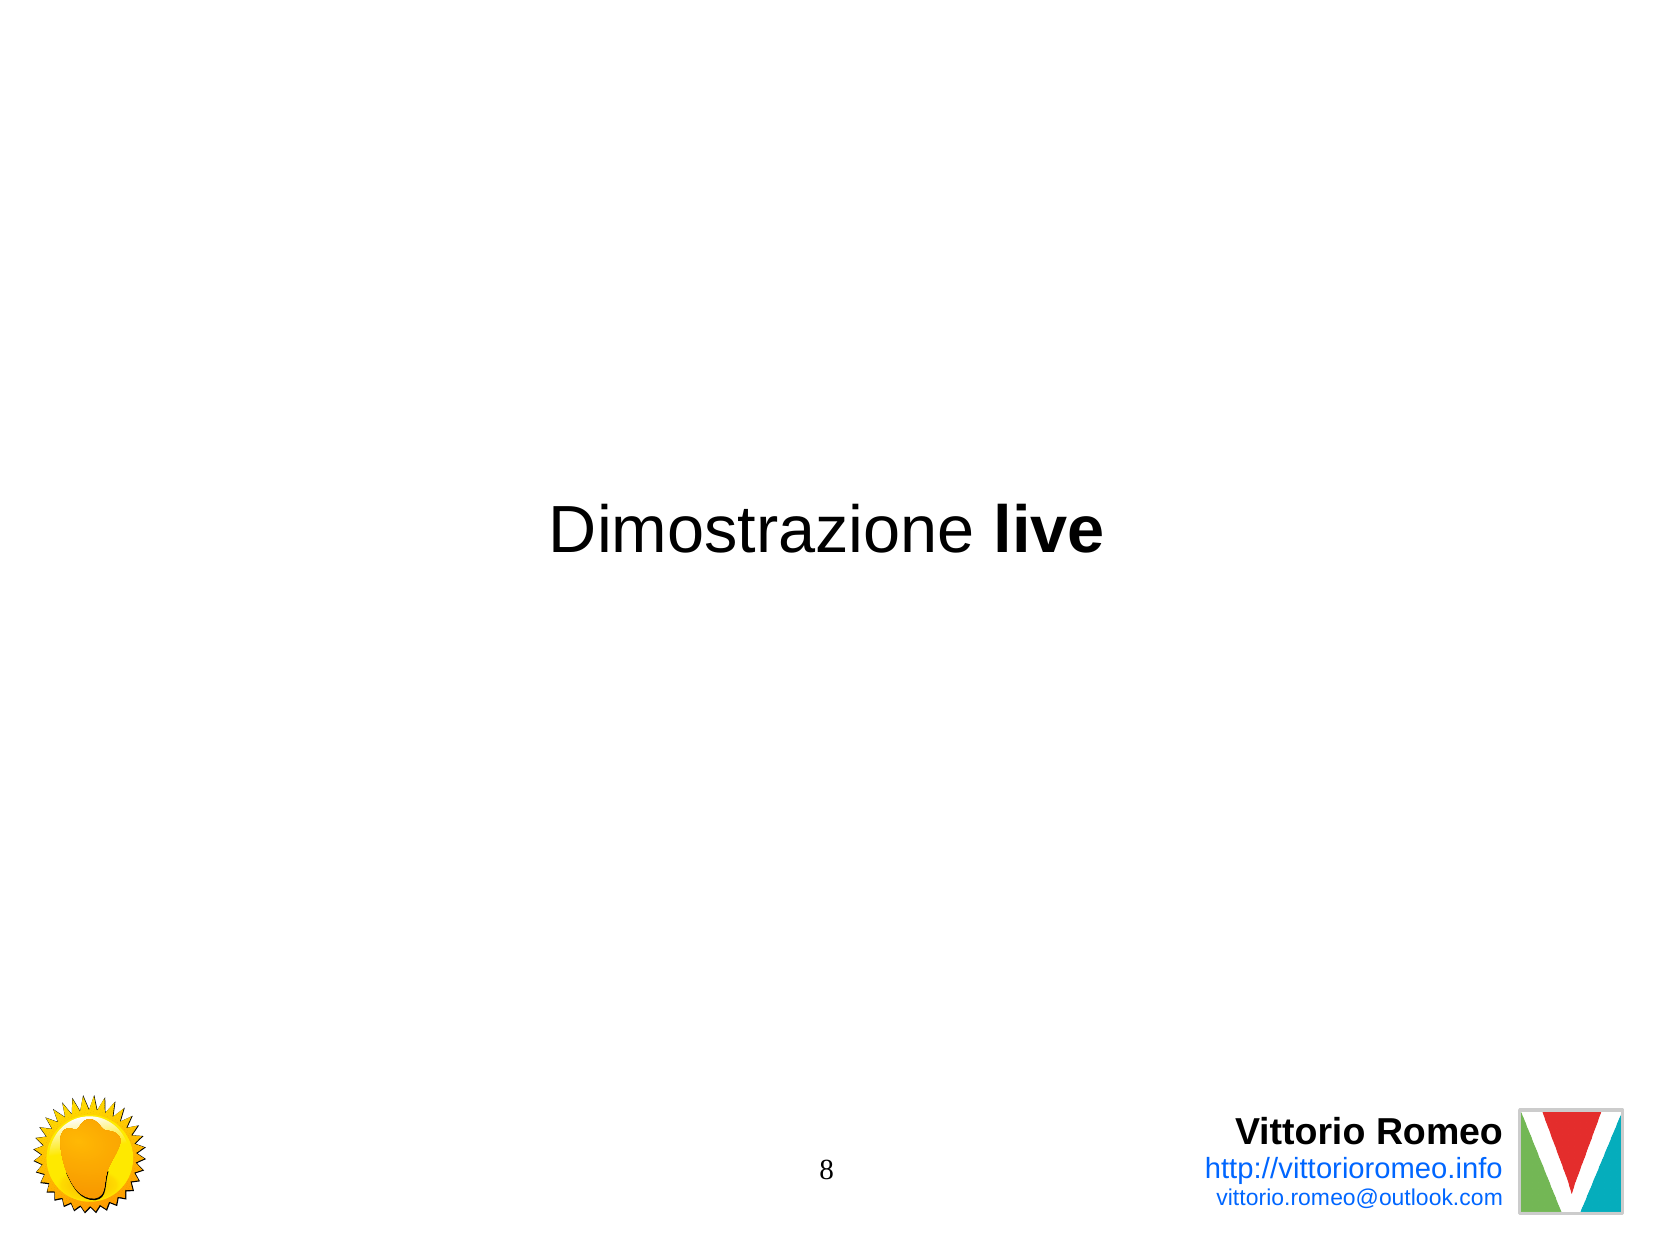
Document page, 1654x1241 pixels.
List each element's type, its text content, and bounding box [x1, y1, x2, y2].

picture [1521, 1112, 1621, 1212]
subtitle Dimostrazione live [82, 49, 1571, 1010]
